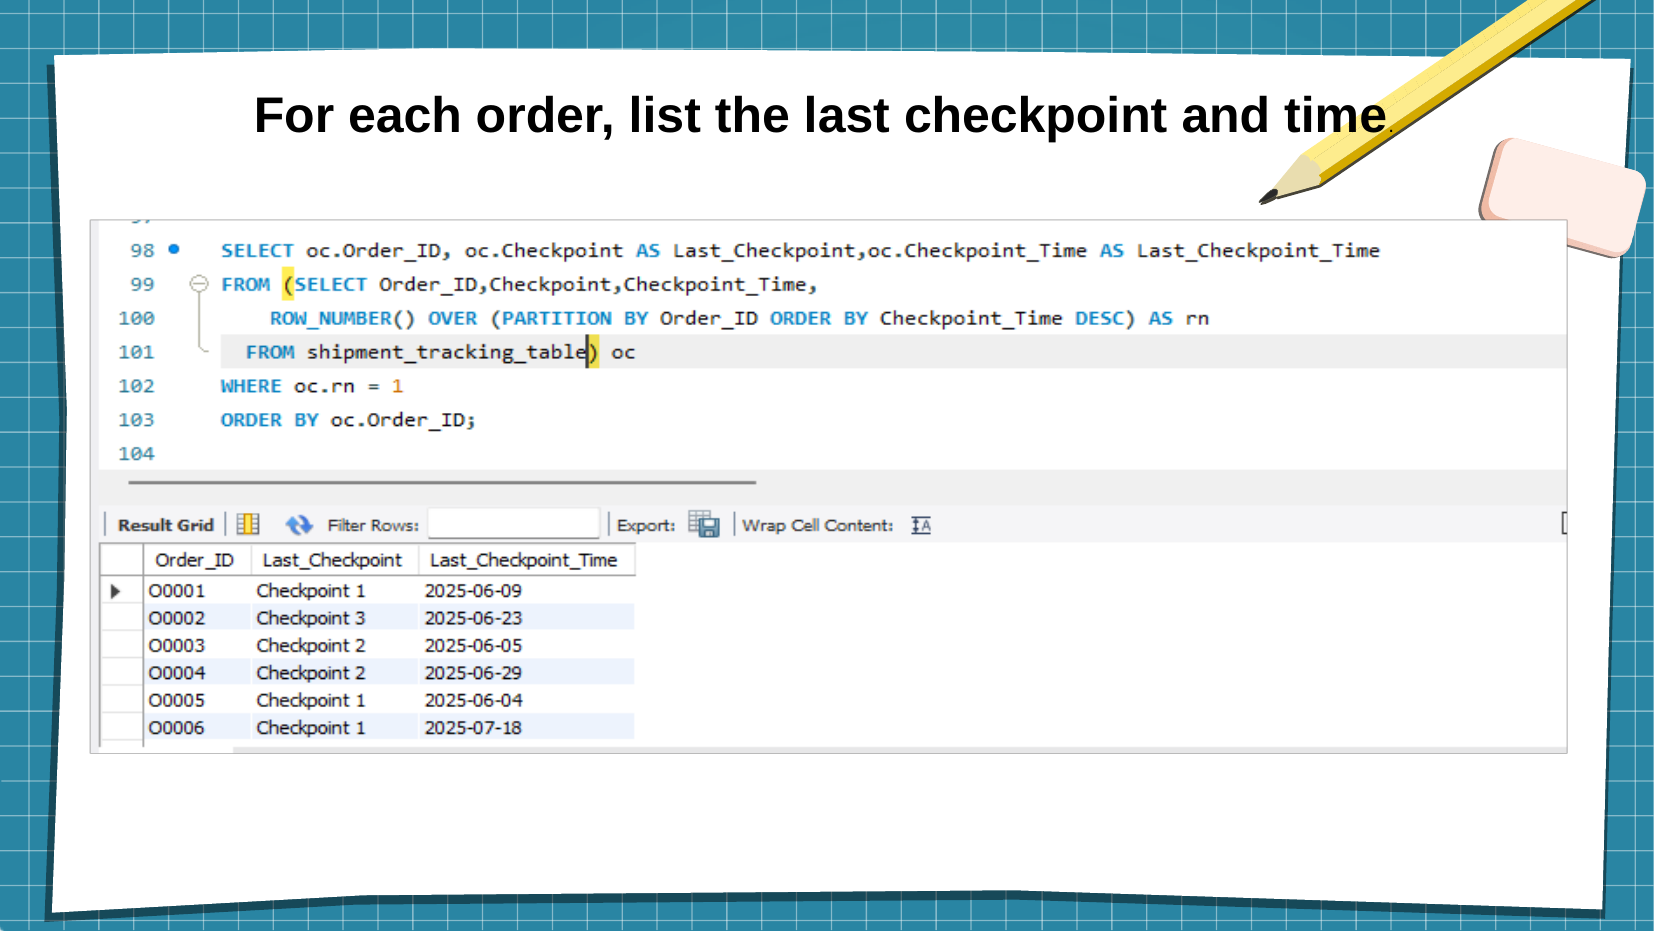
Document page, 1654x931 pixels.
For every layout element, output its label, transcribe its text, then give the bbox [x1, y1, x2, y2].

title For each order, list the last checkpoint and time. [82, 37, 1571, 193]
picture [87, 217, 1571, 758]
